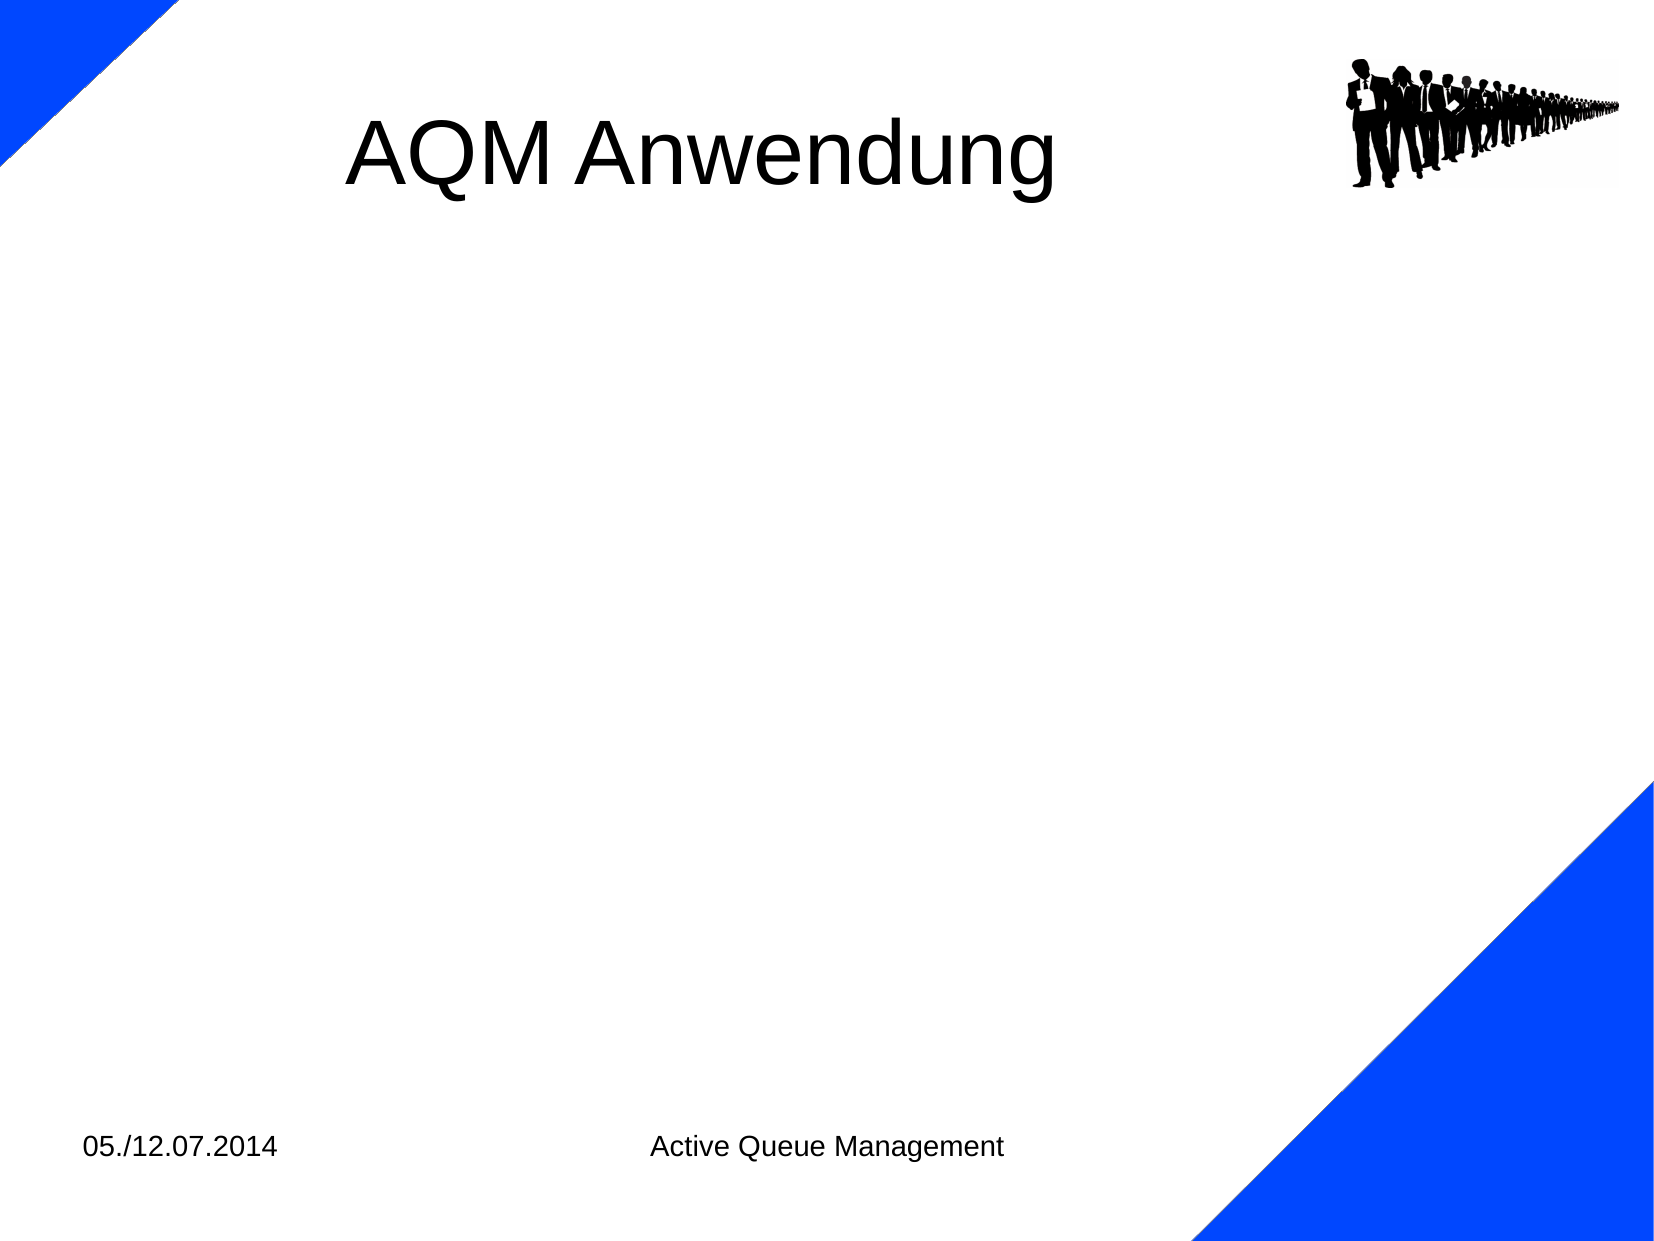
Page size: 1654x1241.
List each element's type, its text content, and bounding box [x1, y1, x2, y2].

title AQM Anwendung [82, 49, 1323, 257]
picture [1346, 59, 1619, 188]
